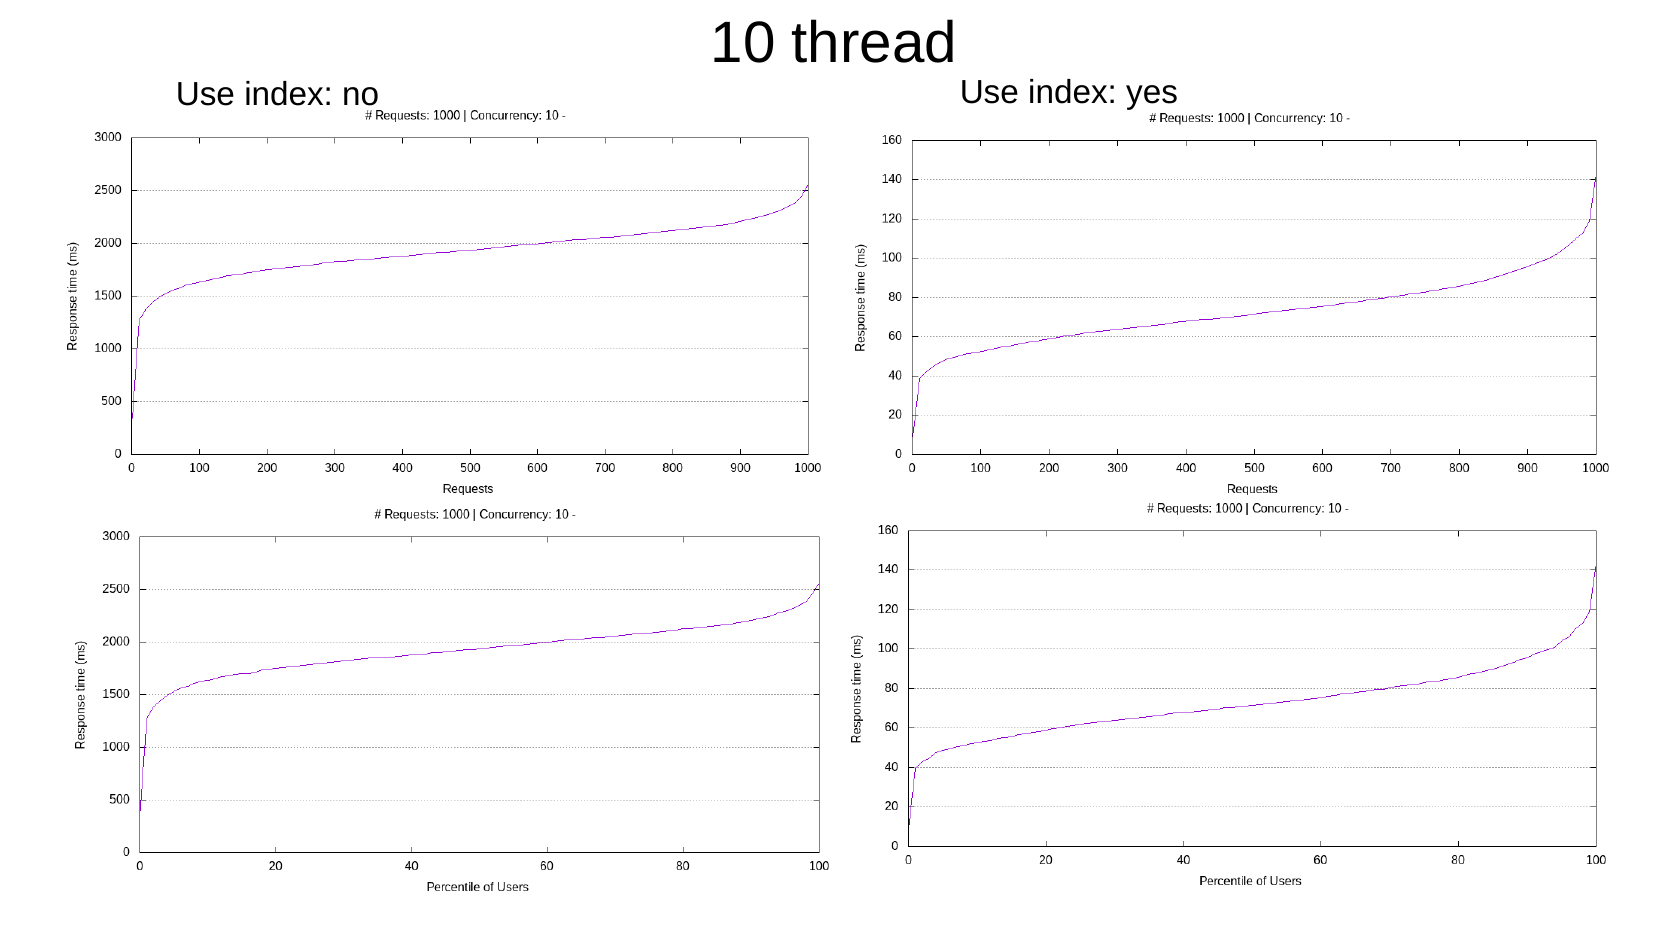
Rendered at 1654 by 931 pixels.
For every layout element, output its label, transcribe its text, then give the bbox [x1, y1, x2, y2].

picture [75, 509, 829, 892]
text_box Use index: yes [945, 66, 1264, 113]
list Use index: no [105, 75, 503, 110]
picture [851, 503, 1606, 886]
title 10 thread [90, 0, 1579, 121]
picture [67, 110, 821, 496]
picture [855, 113, 1609, 496]
